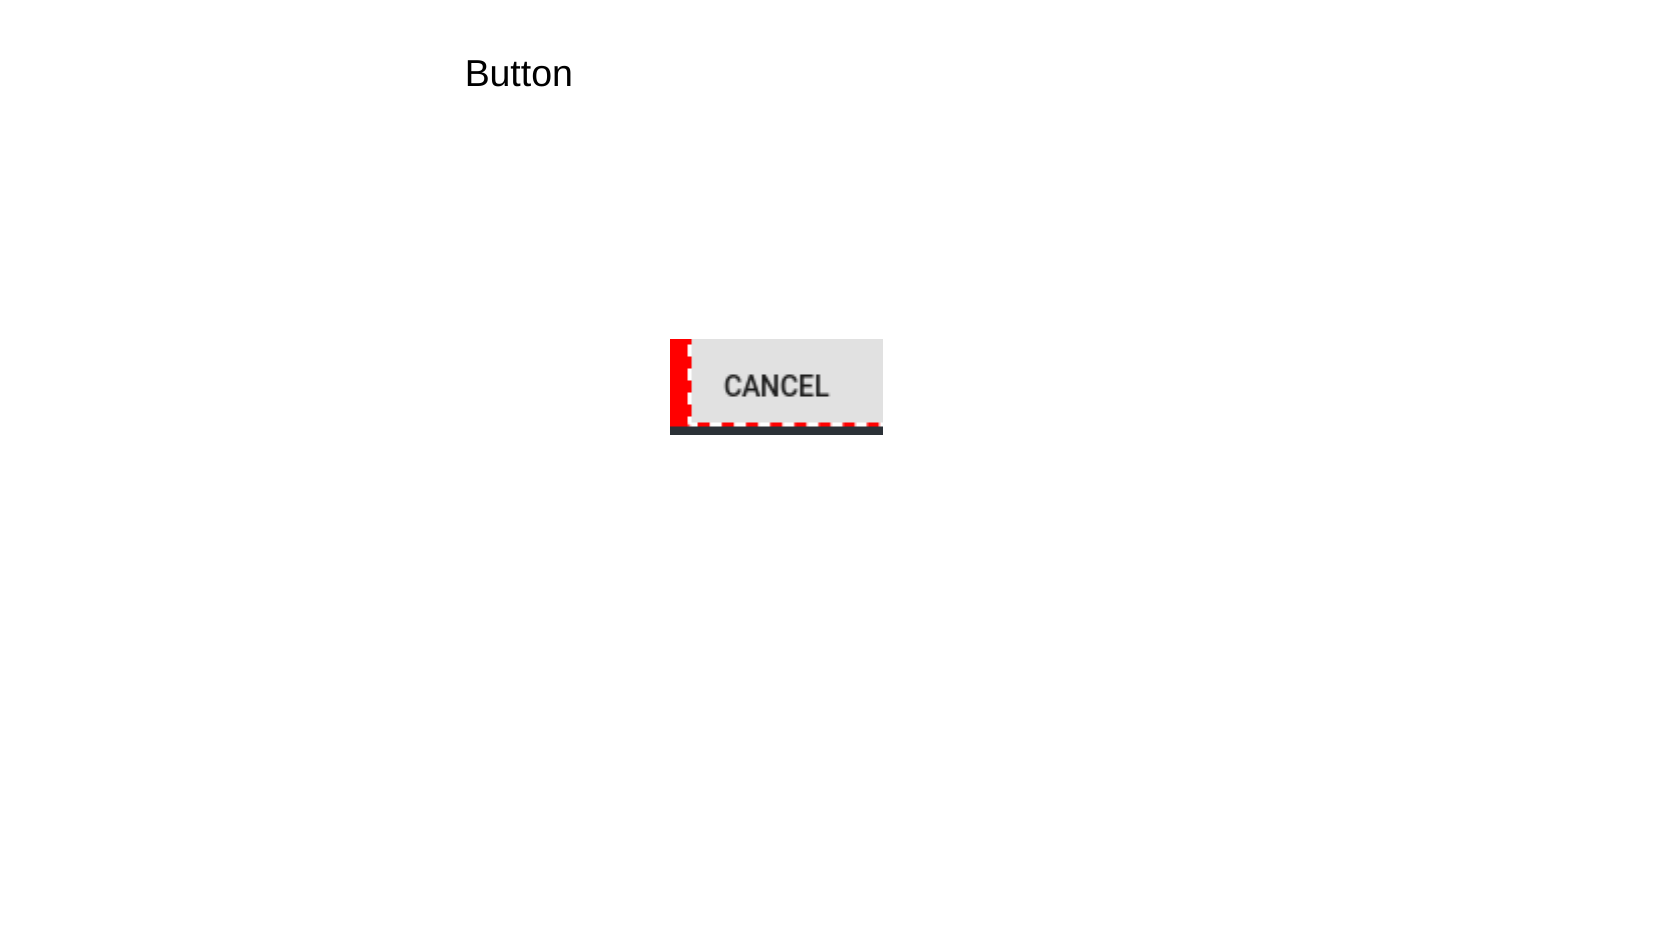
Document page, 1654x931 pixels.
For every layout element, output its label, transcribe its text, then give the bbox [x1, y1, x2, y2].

text_box Button [450, 45, 1126, 102]
picture [670, 339, 883, 436]
